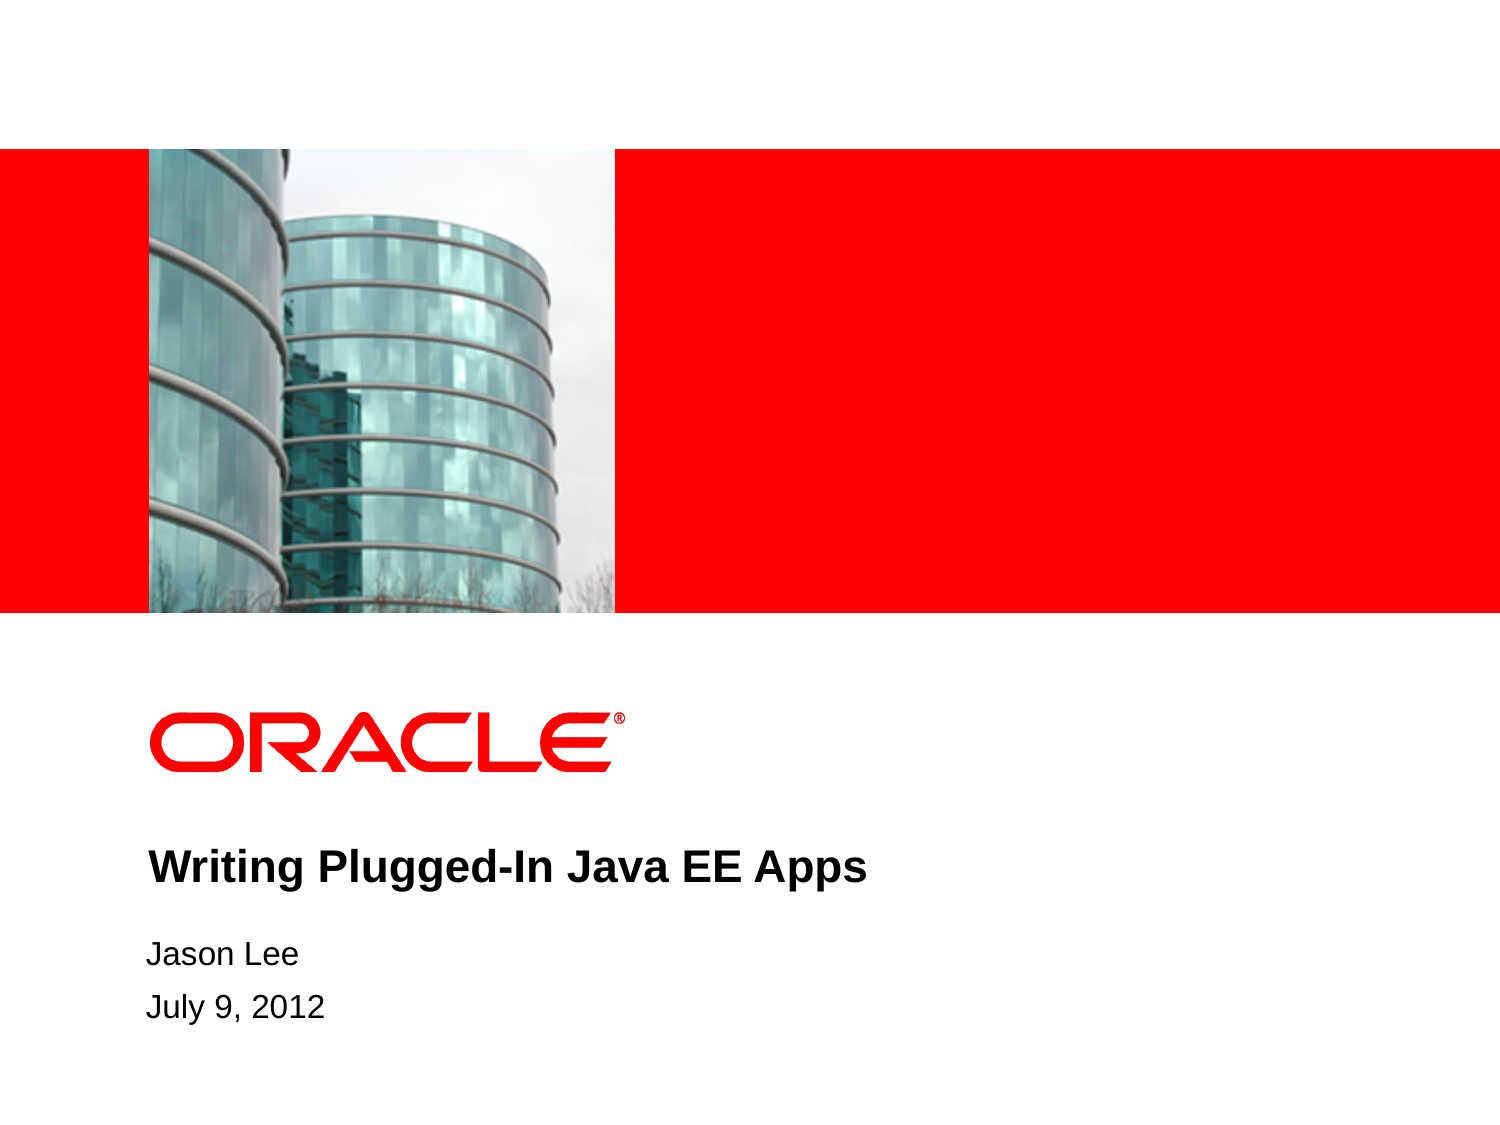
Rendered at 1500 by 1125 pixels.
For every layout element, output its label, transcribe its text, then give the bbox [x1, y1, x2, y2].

subtitle Jason Lee July 9, 2012 [75, 924, 1126, 1086]
picture [150, 712, 625, 772]
title Writing Plugged-In Java EE Apps [133, 795, 1409, 900]
picture [0, 149, 1500, 613]
